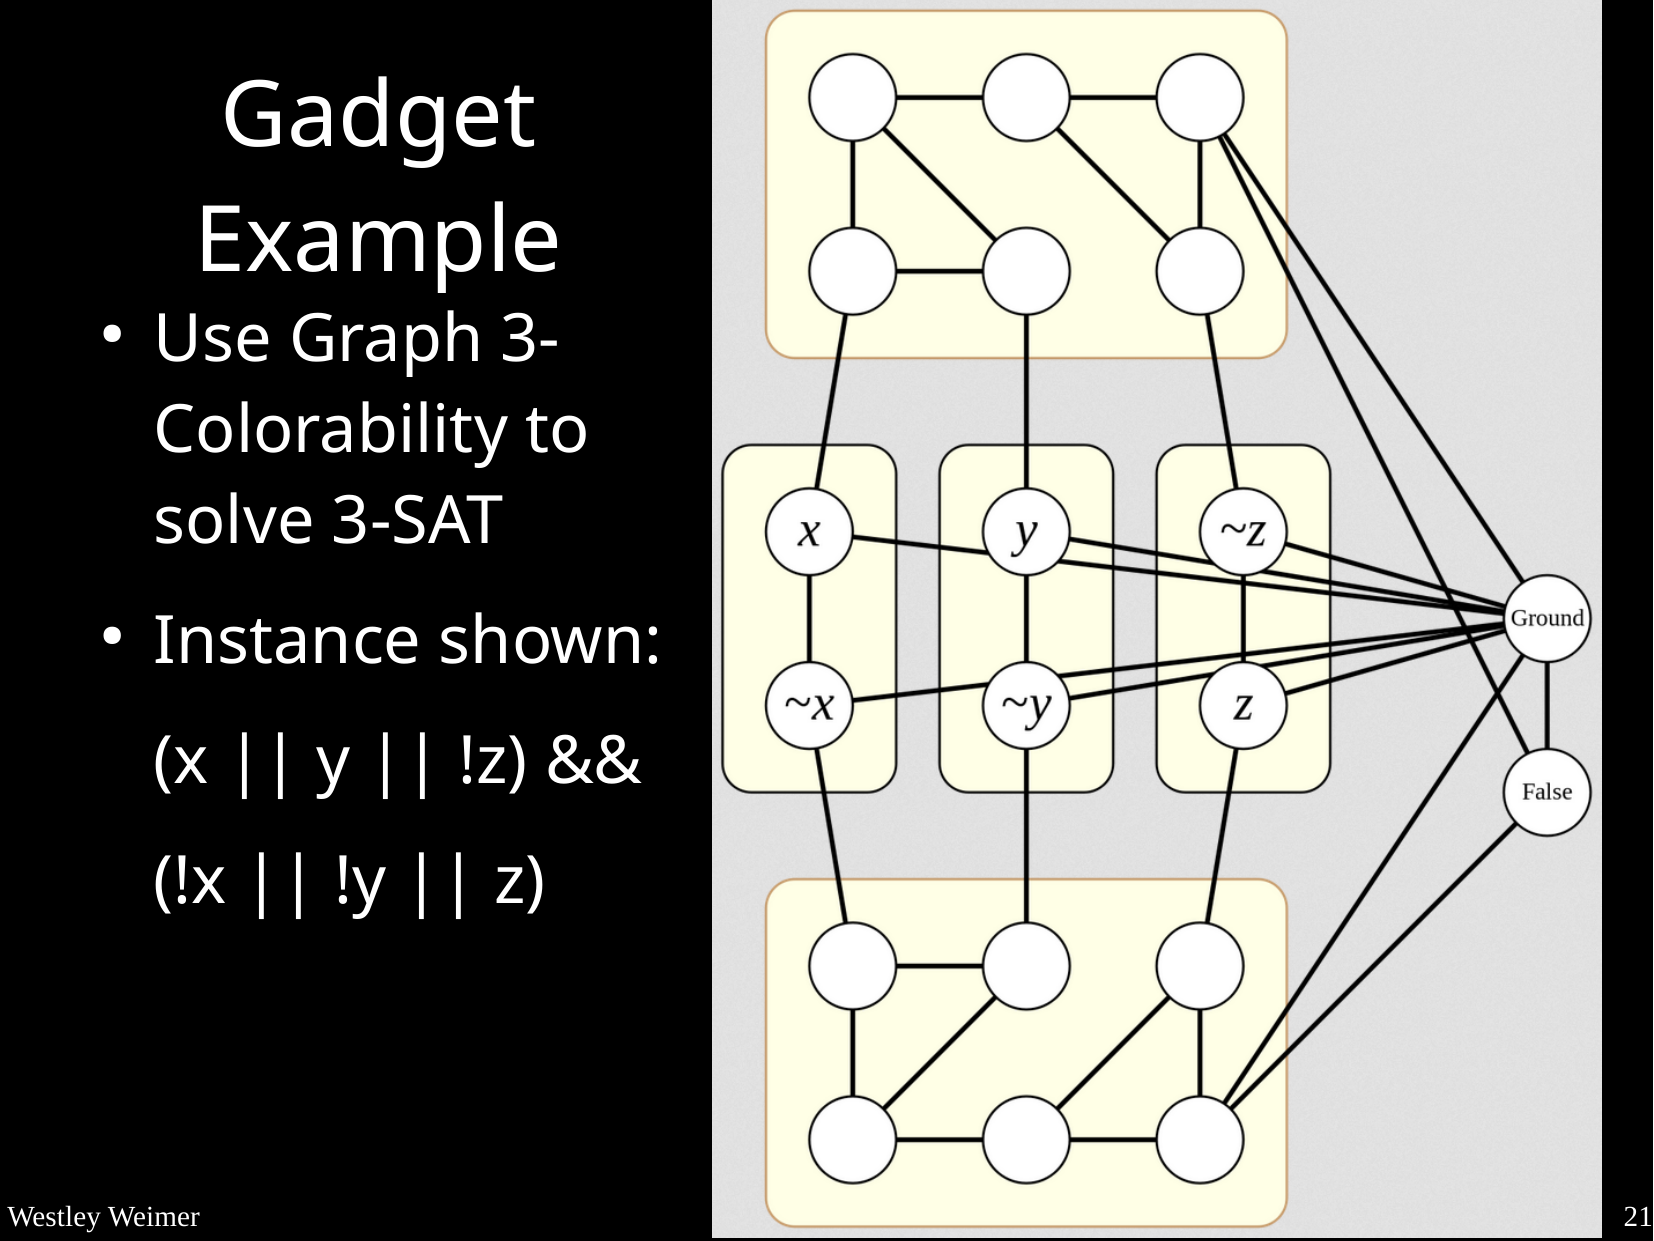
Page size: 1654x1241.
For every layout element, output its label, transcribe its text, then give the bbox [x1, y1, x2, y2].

picture [712, 0, 1602, 1238]
list Use Graph 3-Colorability to solve 3-SAT Instance shown: (x || y || !z) && (!x || !y || z) [82, 290, 676, 1109]
title Gadget Example [82, 46, 676, 290]
